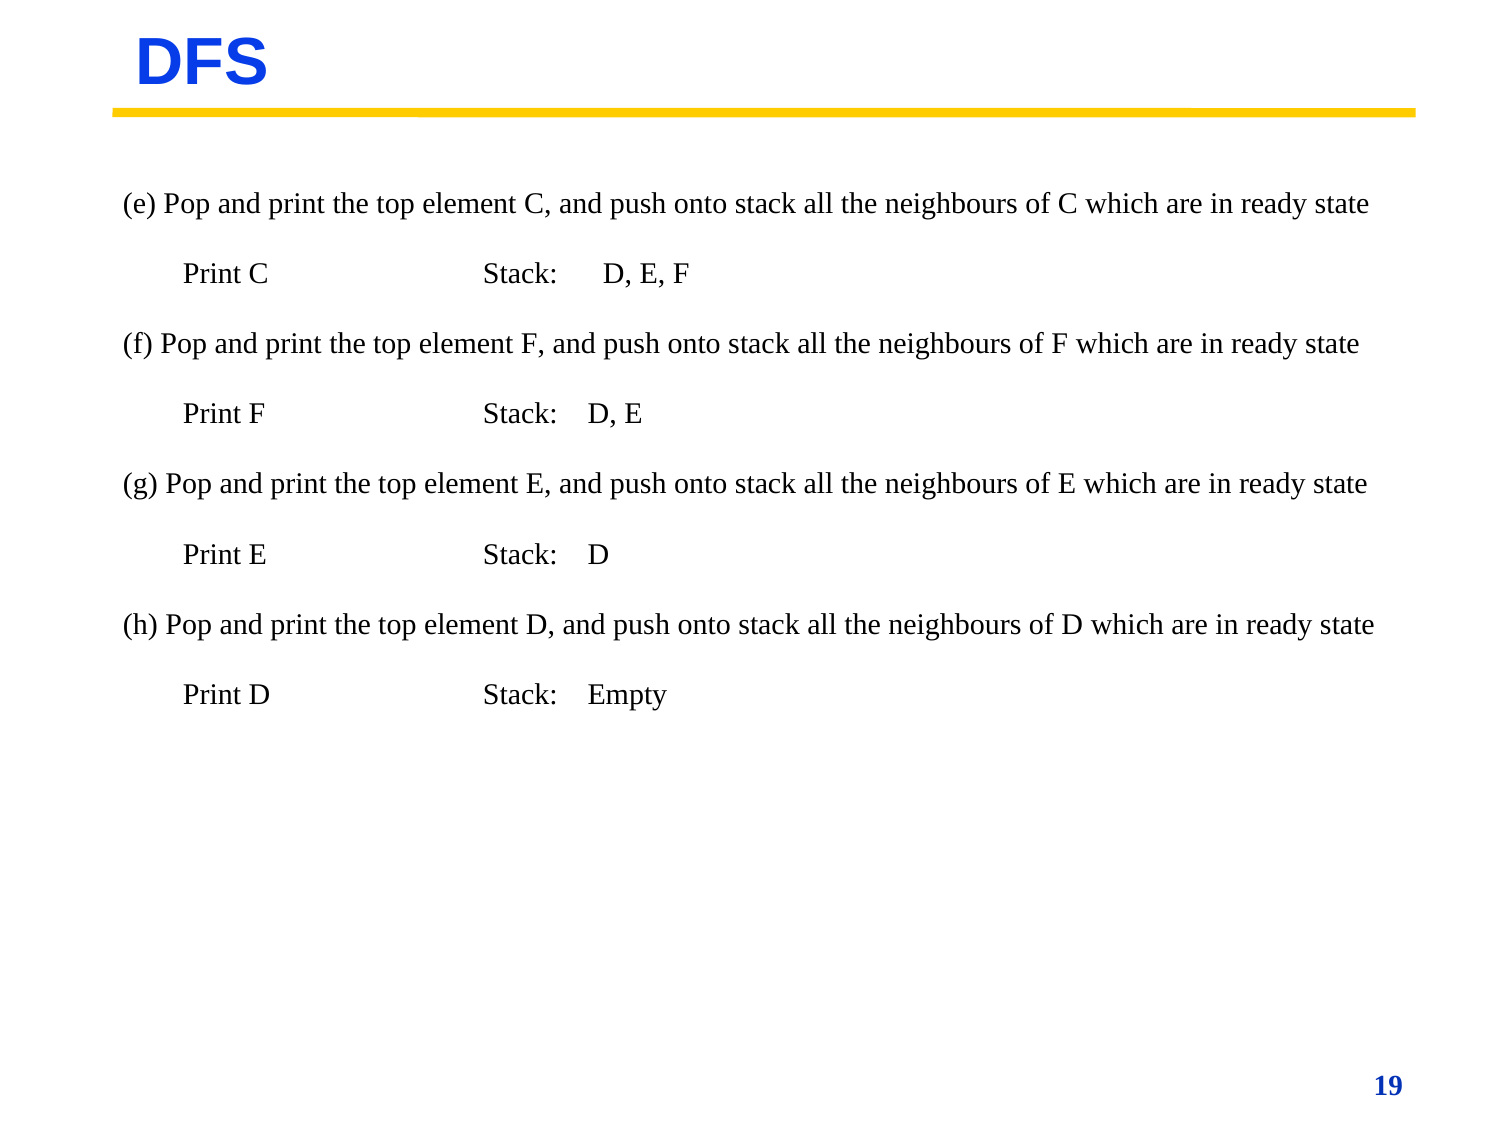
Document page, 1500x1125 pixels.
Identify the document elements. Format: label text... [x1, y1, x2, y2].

title DFS [124, 24, 283, 118]
list (e) Pop and print the top element C, and push onto stack all the neighbours of C which are in ready state Print C Stack: D, E, F (f) Pop and print the top element F, and push onto stack all the neighbours of F which are in ready state Print F Stack: D, E (g) Pop and print the top element E, and push onto stack all the neighbours of E which are in ready state Print E Stack: D (h) Pop and print the top element D, and push onto stack all the neighbours of D which are in ready state Print D Stack: Empty [112, 187, 1400, 783]
